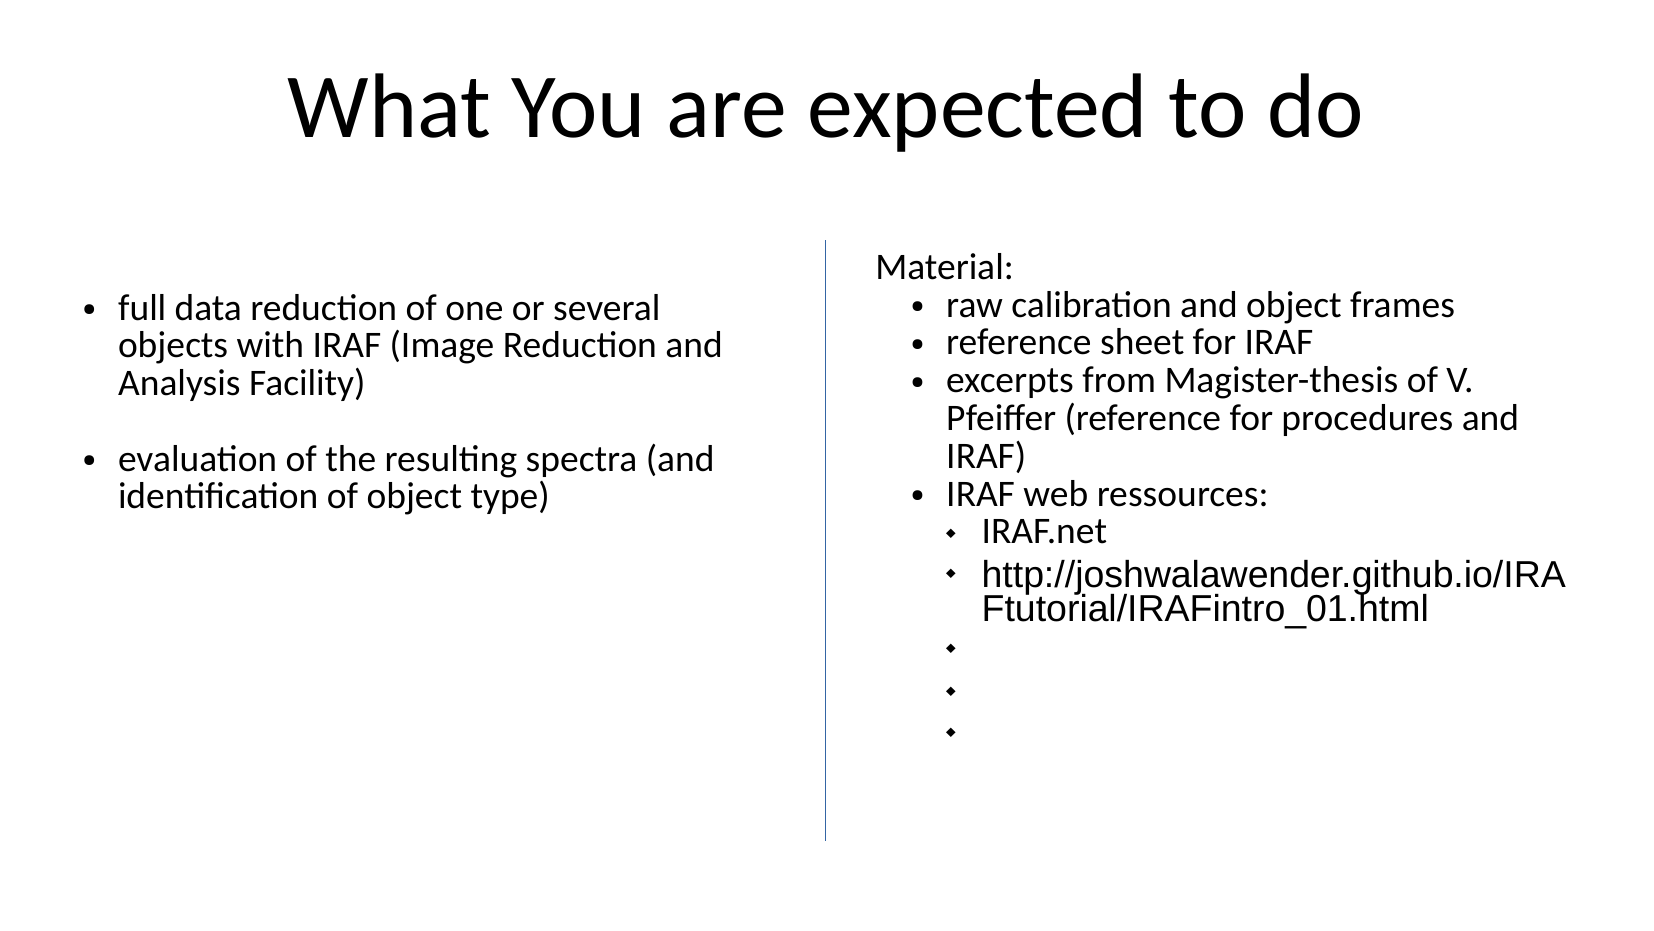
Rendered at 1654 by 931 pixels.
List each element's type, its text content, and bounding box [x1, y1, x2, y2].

title What You are expected to do [82, 37, 1571, 193]
subtitle full data reduction of one or several objects with IRAF (Image Reduction and Analysis Facility) evaluation of the resulting spectra (and identification of object type) [82, 240, 766, 571]
text_box Material: raw calibration and object frames reference sheet for IRAF excerpts from Magister-thesis of V. Pfeiffer (reference for procedures and IRAF) IRAF web ressources: IRAF.net http://joshwalawender.github.io/IRAFtutorial/IRAFintro_01.html [840, 251, 1576, 722]
